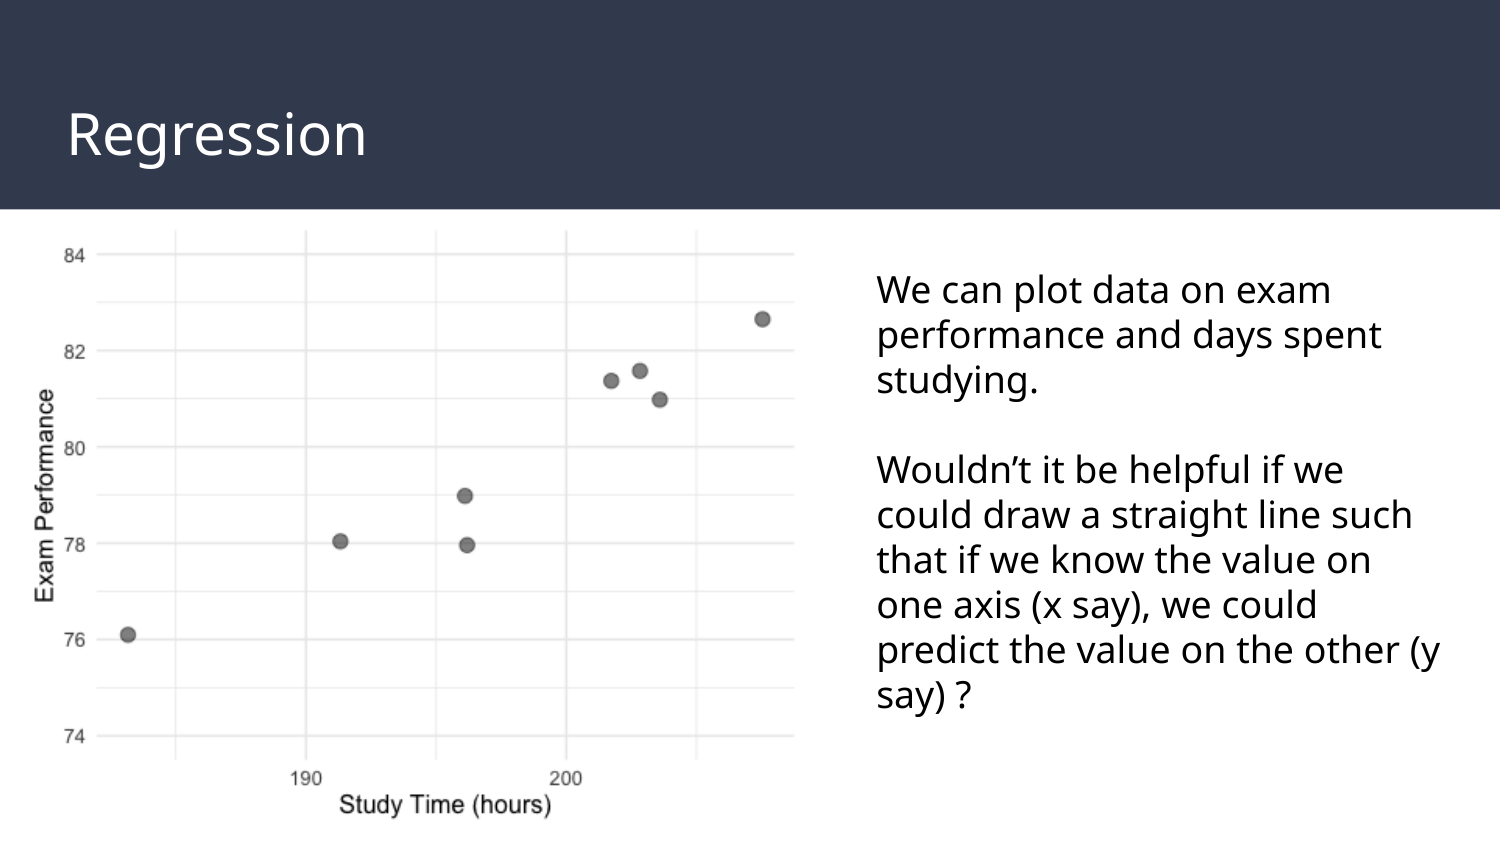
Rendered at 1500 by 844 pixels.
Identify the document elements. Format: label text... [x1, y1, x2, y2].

picture [24, 219, 806, 829]
text_box We can plot data on exam performance and days spent studying. Wouldn’t it be helpful if we could draw a straight line such that if we know the value on one axis (x say), we could predict the value on the other (y say) ? [861, 251, 1459, 798]
title Regression [51, 82, 1449, 185]
